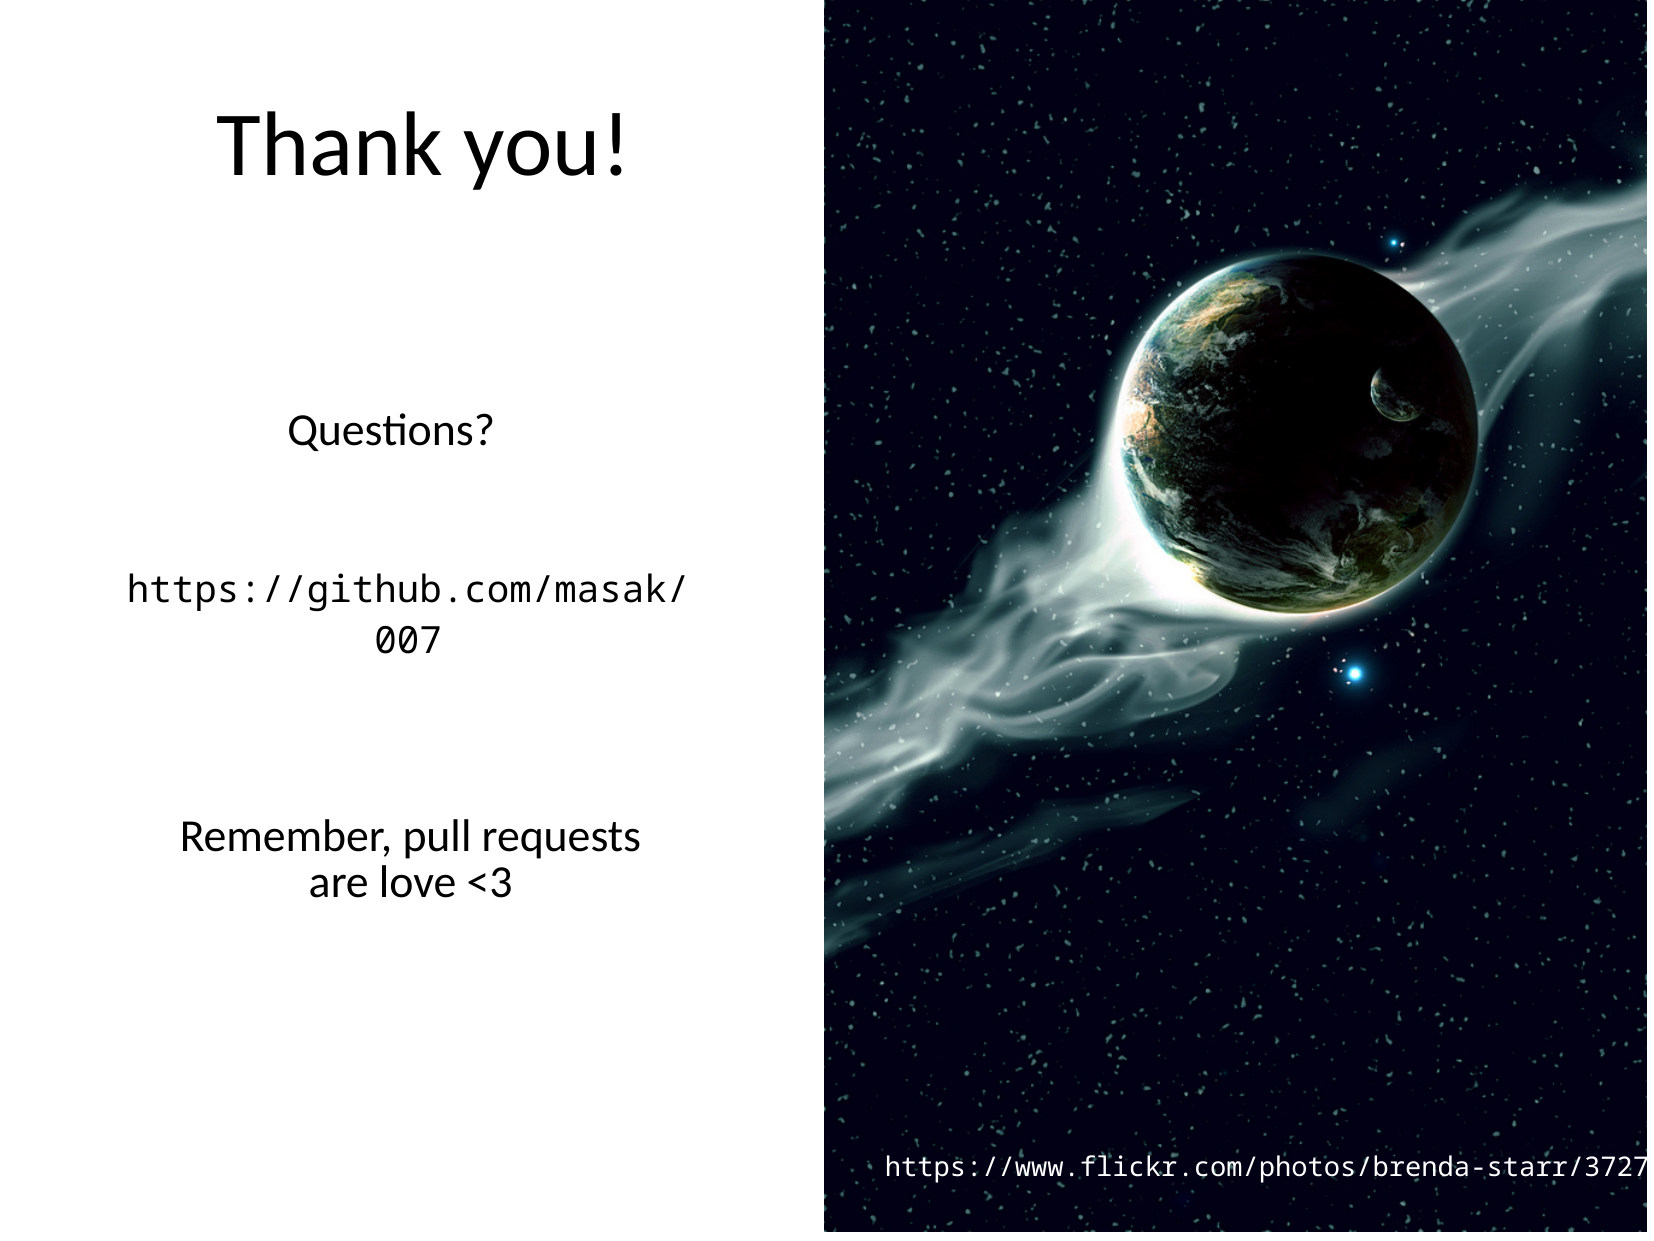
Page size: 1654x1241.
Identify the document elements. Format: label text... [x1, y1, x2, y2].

text_box https://github.com/masak/007 [81, 555, 736, 612]
text_box https://www.flickr.com/photos/brenda-starr/3727579805 [870, 1140, 1616, 1183]
picture [824, 0, 1647, 1233]
title Thank you! [67, 49, 781, 257]
text_box Questions? [272, 404, 511, 466]
text_box Remember, pull requests are love <3 [165, 810, 656, 917]
